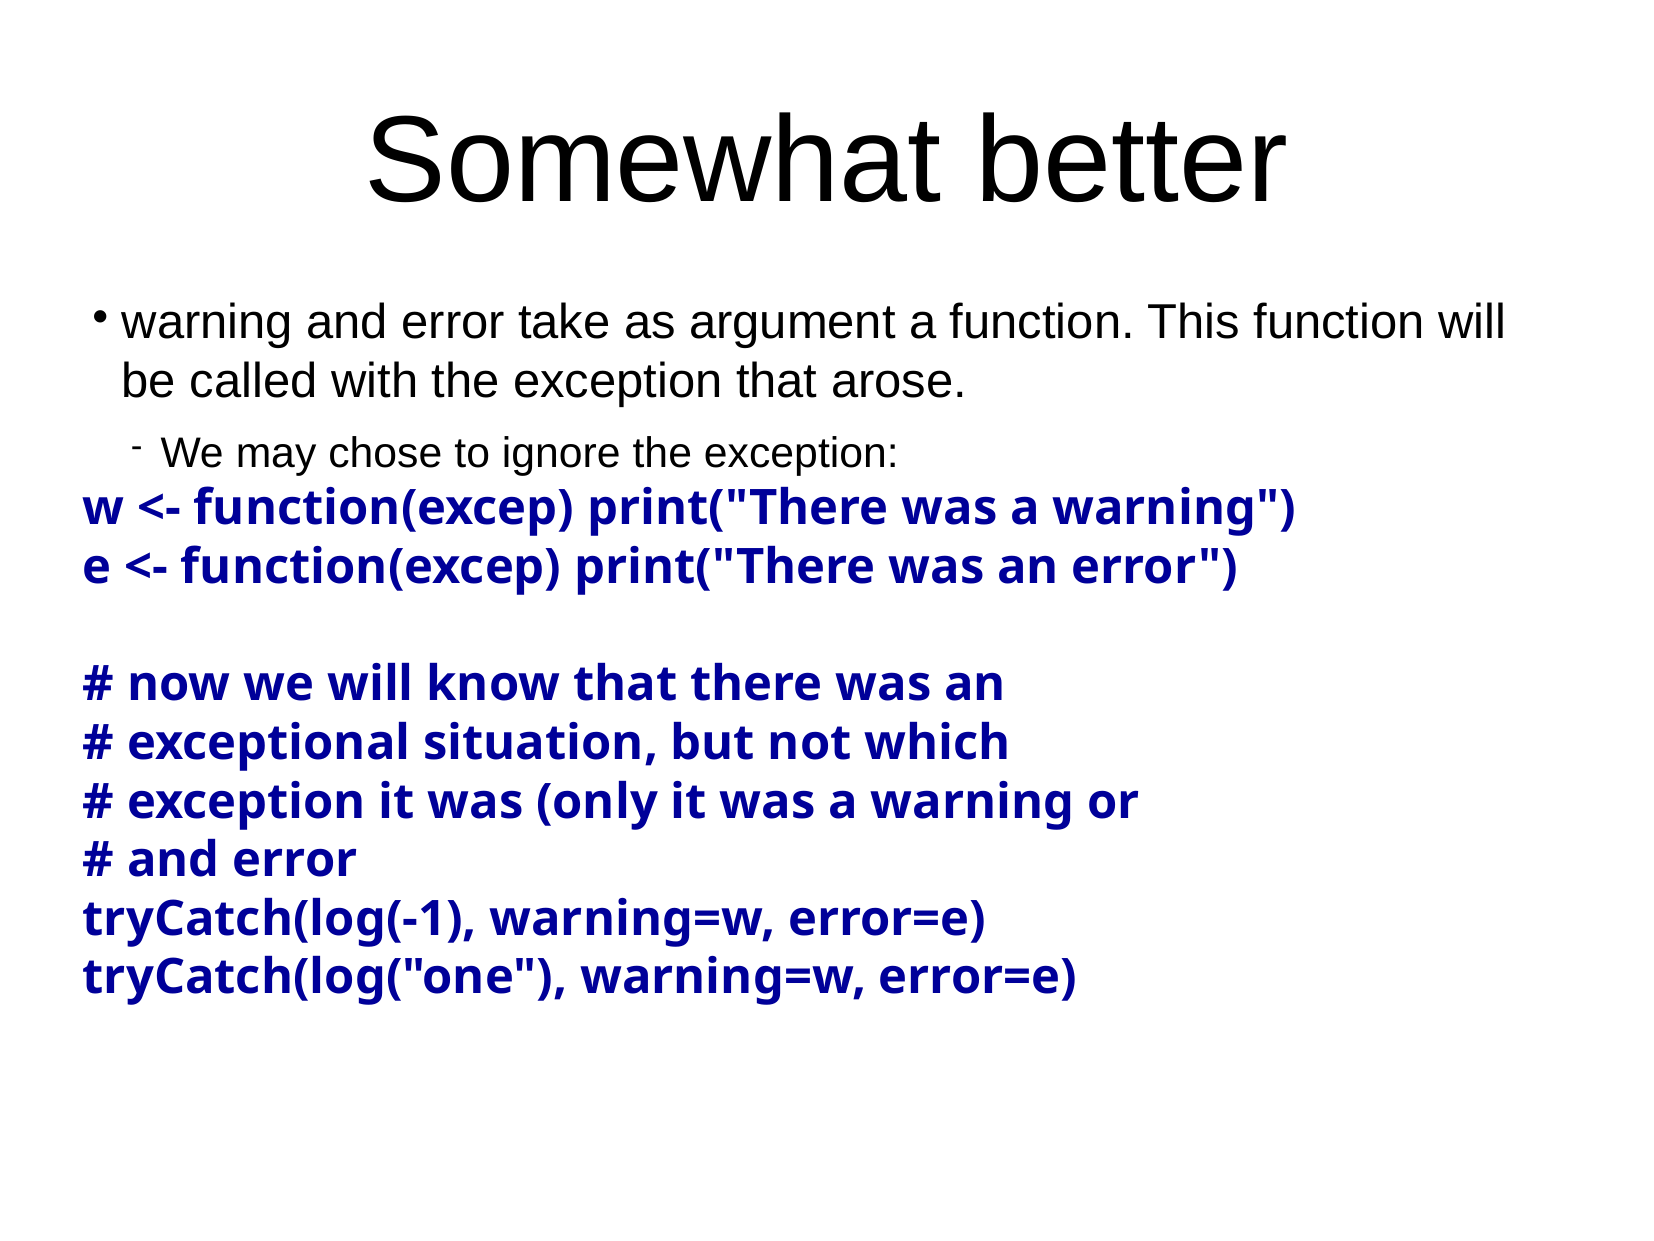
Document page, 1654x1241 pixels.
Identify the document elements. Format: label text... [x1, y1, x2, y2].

text_box warning and error take as argument a function. This function will be called with the exception that arose. We may chose to ignore the exception: w <- function(excep) print("There was a warning") e <- function(excep) print("There was an error") # now we will know that there was an # exceptional situation, but not which # exception it was (only it was a warning or # and error tryCatch(log(-1), warning=w, error=e) tryCatch(log("one"), warning=w, error=e) [82, 290, 1571, 1010]
text_box Somewhat better [82, 49, 1571, 257]
